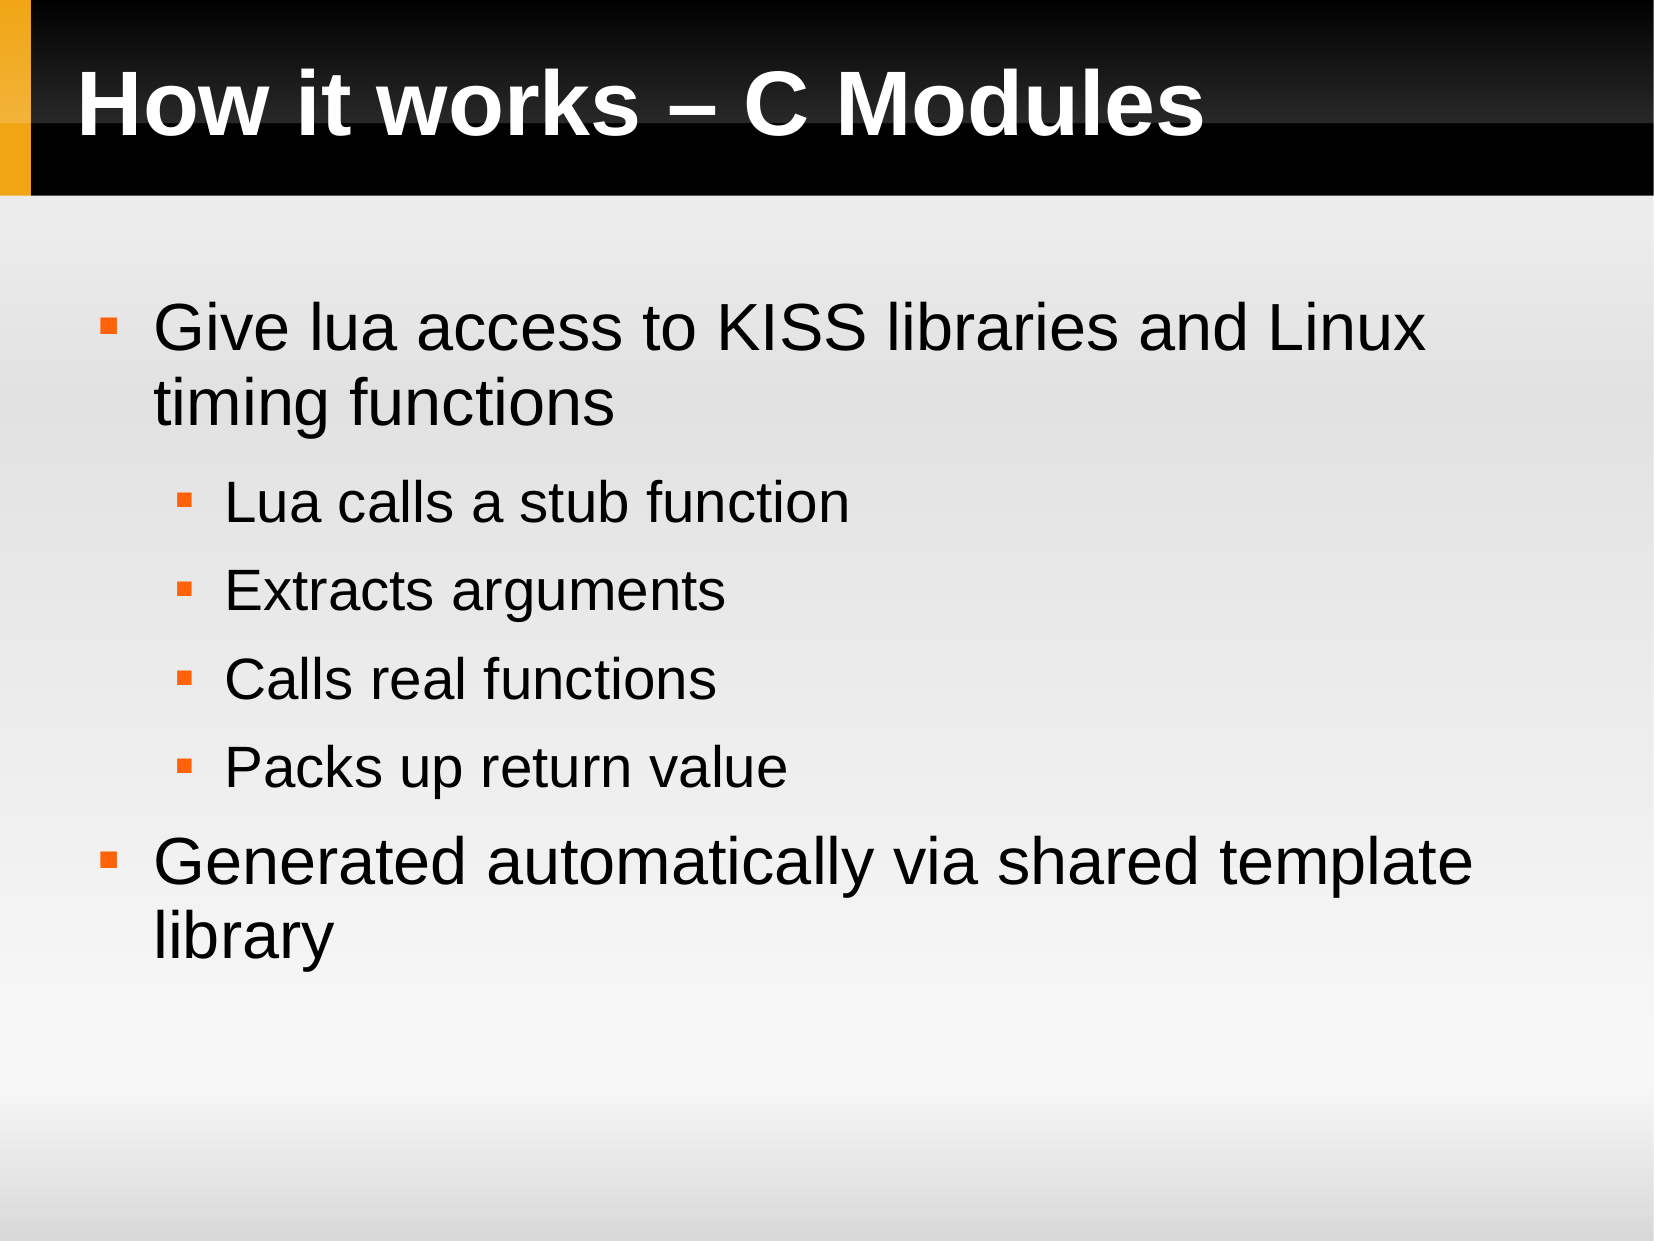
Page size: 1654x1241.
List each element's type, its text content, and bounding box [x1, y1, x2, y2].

list Give lua access to KISS libraries and Linux timing functions Lua calls a stub function Extracts arguments Calls real functions Packs up return value Generated automatically via shared template library [82, 290, 1571, 1094]
picture [0, 0, 1654, 1241]
title How it works – C Modules [76, 7, 1565, 200]
